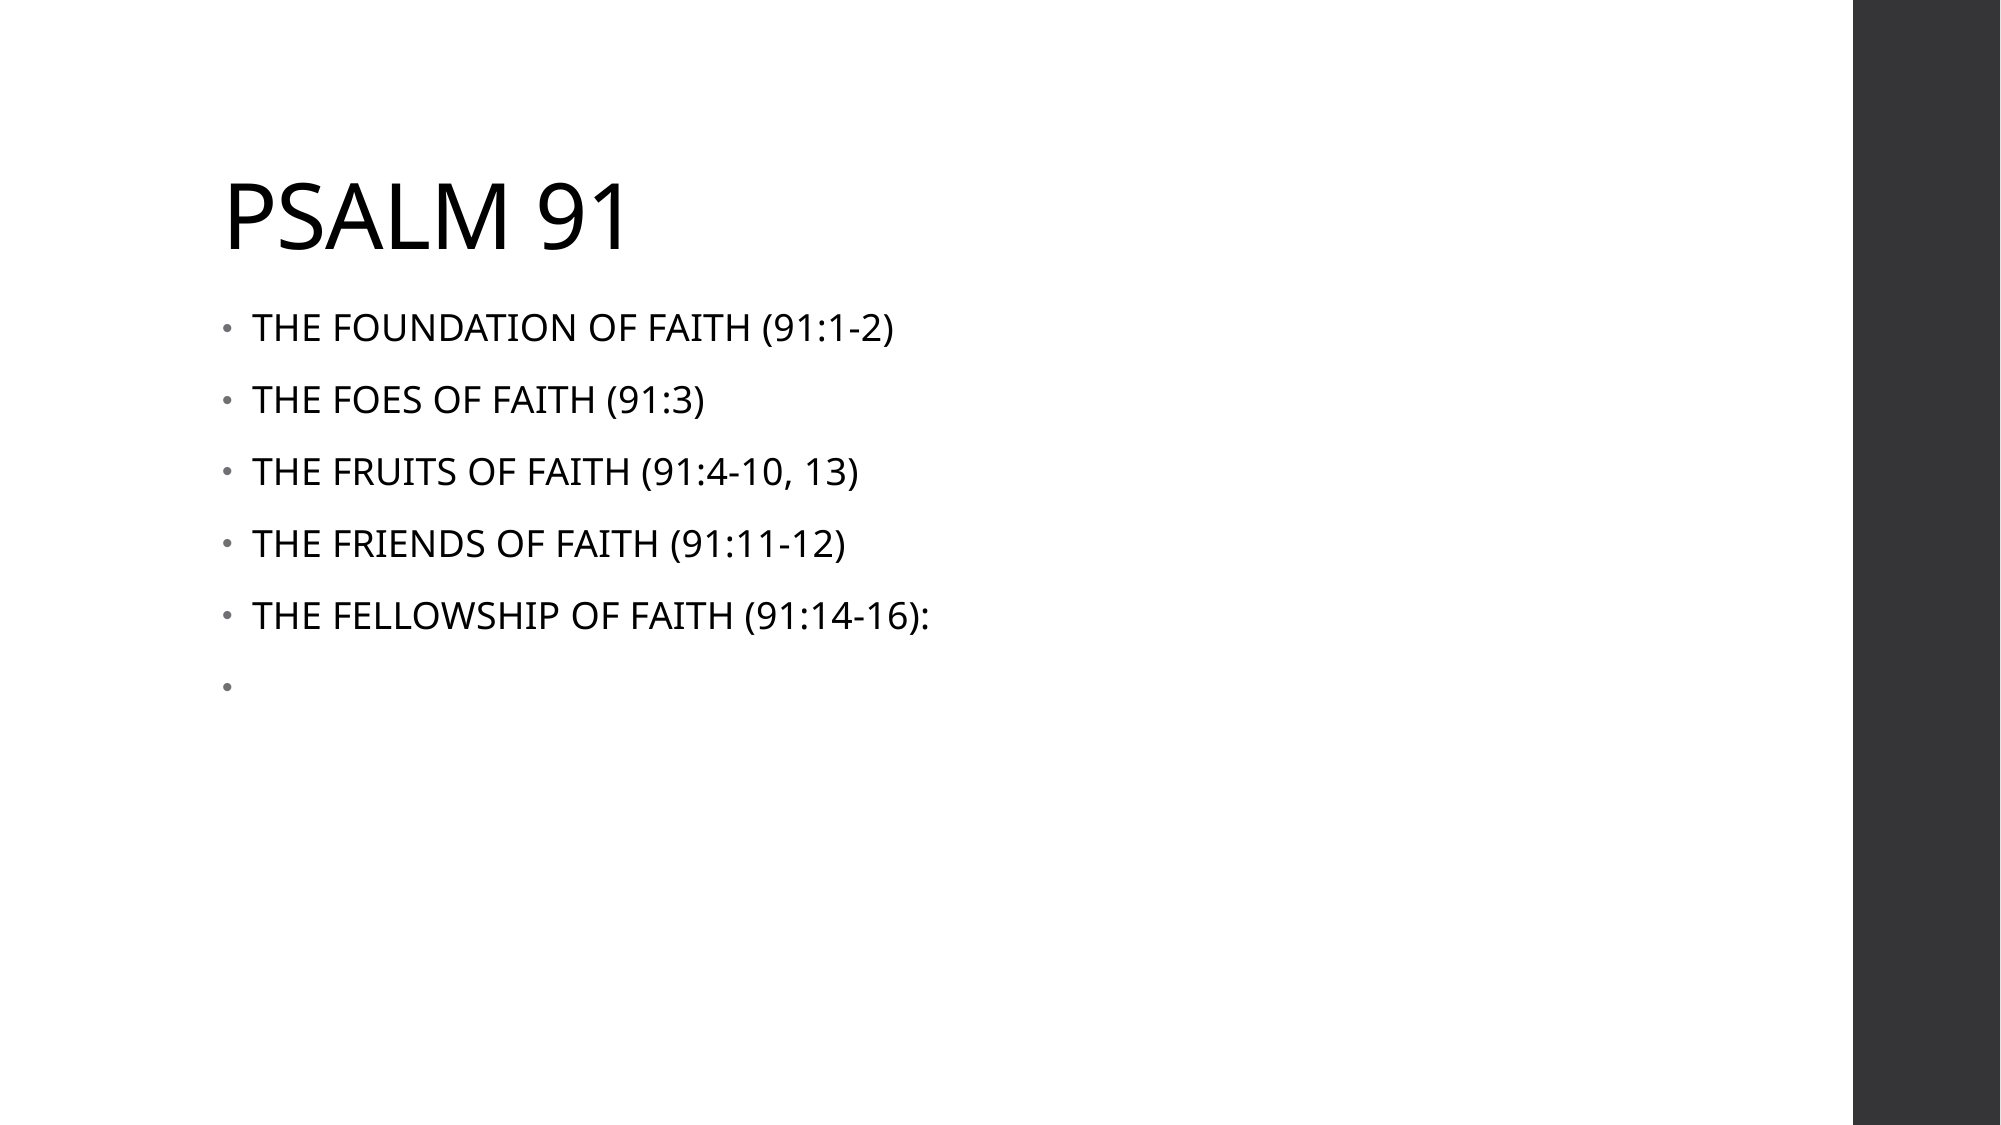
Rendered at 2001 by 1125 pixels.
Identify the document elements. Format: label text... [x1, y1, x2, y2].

title PSALM 91 [206, 60, 1797, 278]
list THE FOUNDATION OF FAITH (91:1-2) THE FOES OF FAITH (91:3) THE FRUITS OF FAITH (91:4-10, 13) THE FRIENDS OF FAITH (91:11-12) THE FELLOWSHIP OF FAITH (91:14-16): [206, 299, 1617, 1014]
